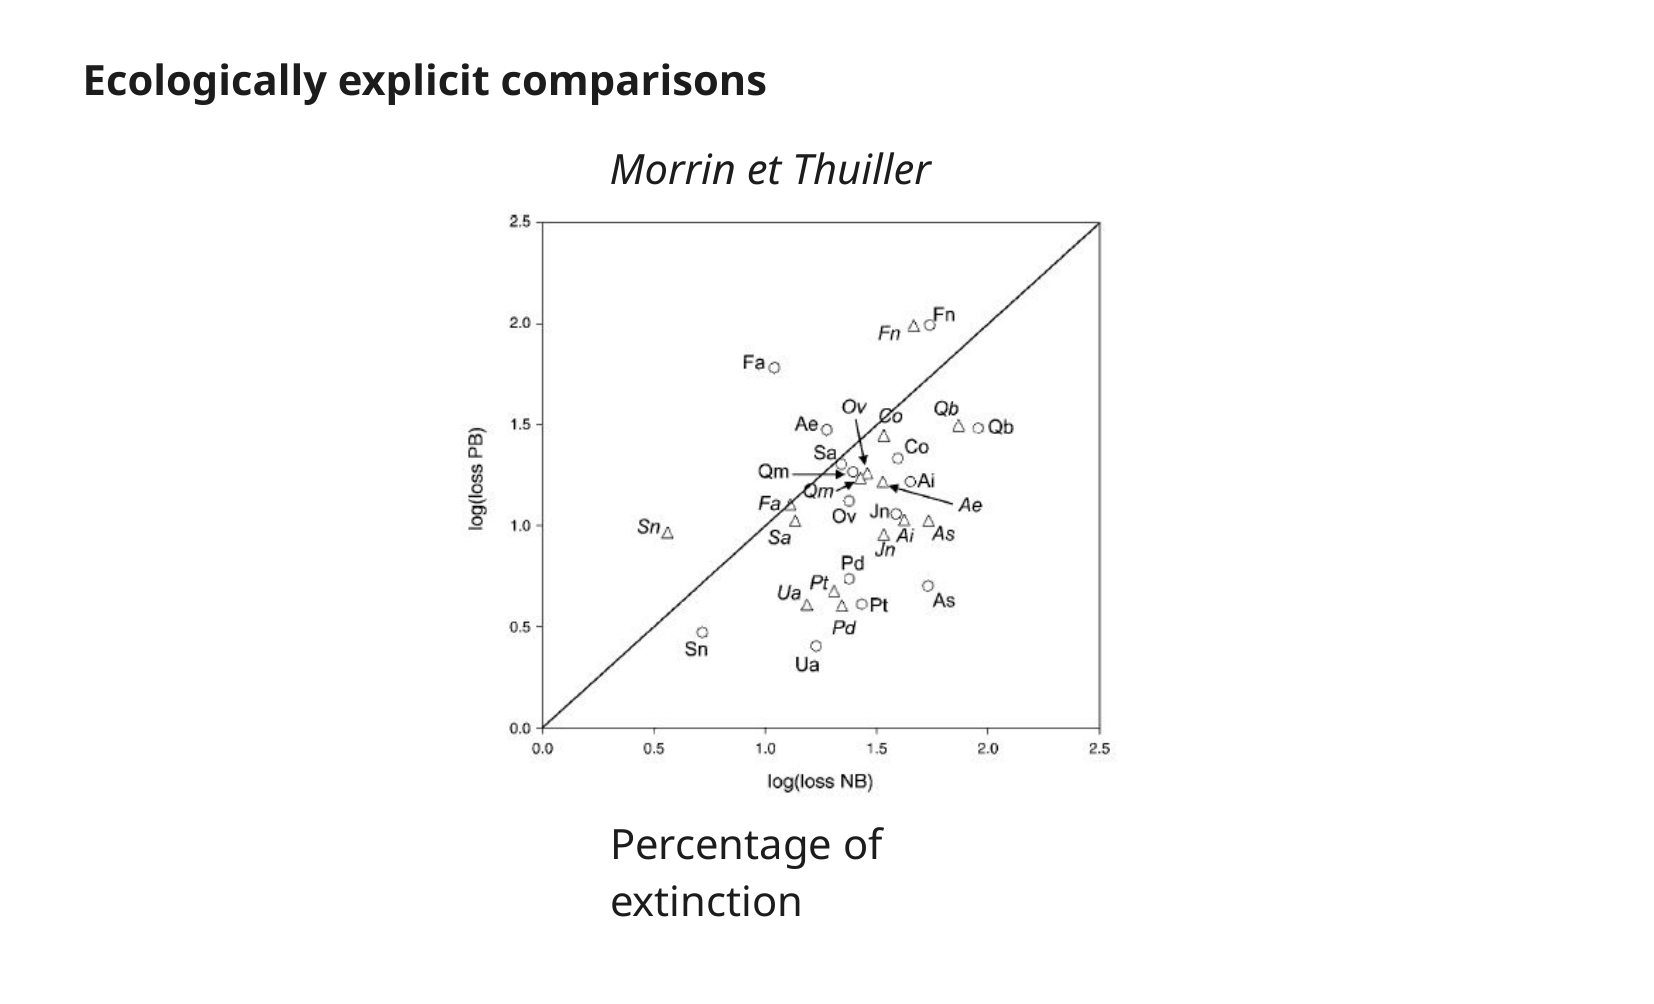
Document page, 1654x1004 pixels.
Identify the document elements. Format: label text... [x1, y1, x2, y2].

text_box Ecologically explicit comparisons [82, 51, 1571, 130]
picture [439, 198, 1141, 804]
text_box Percentage of extinction [610, 814, 1029, 894]
text_box Morrin et Thuiller (2009) [609, 139, 1029, 198]
